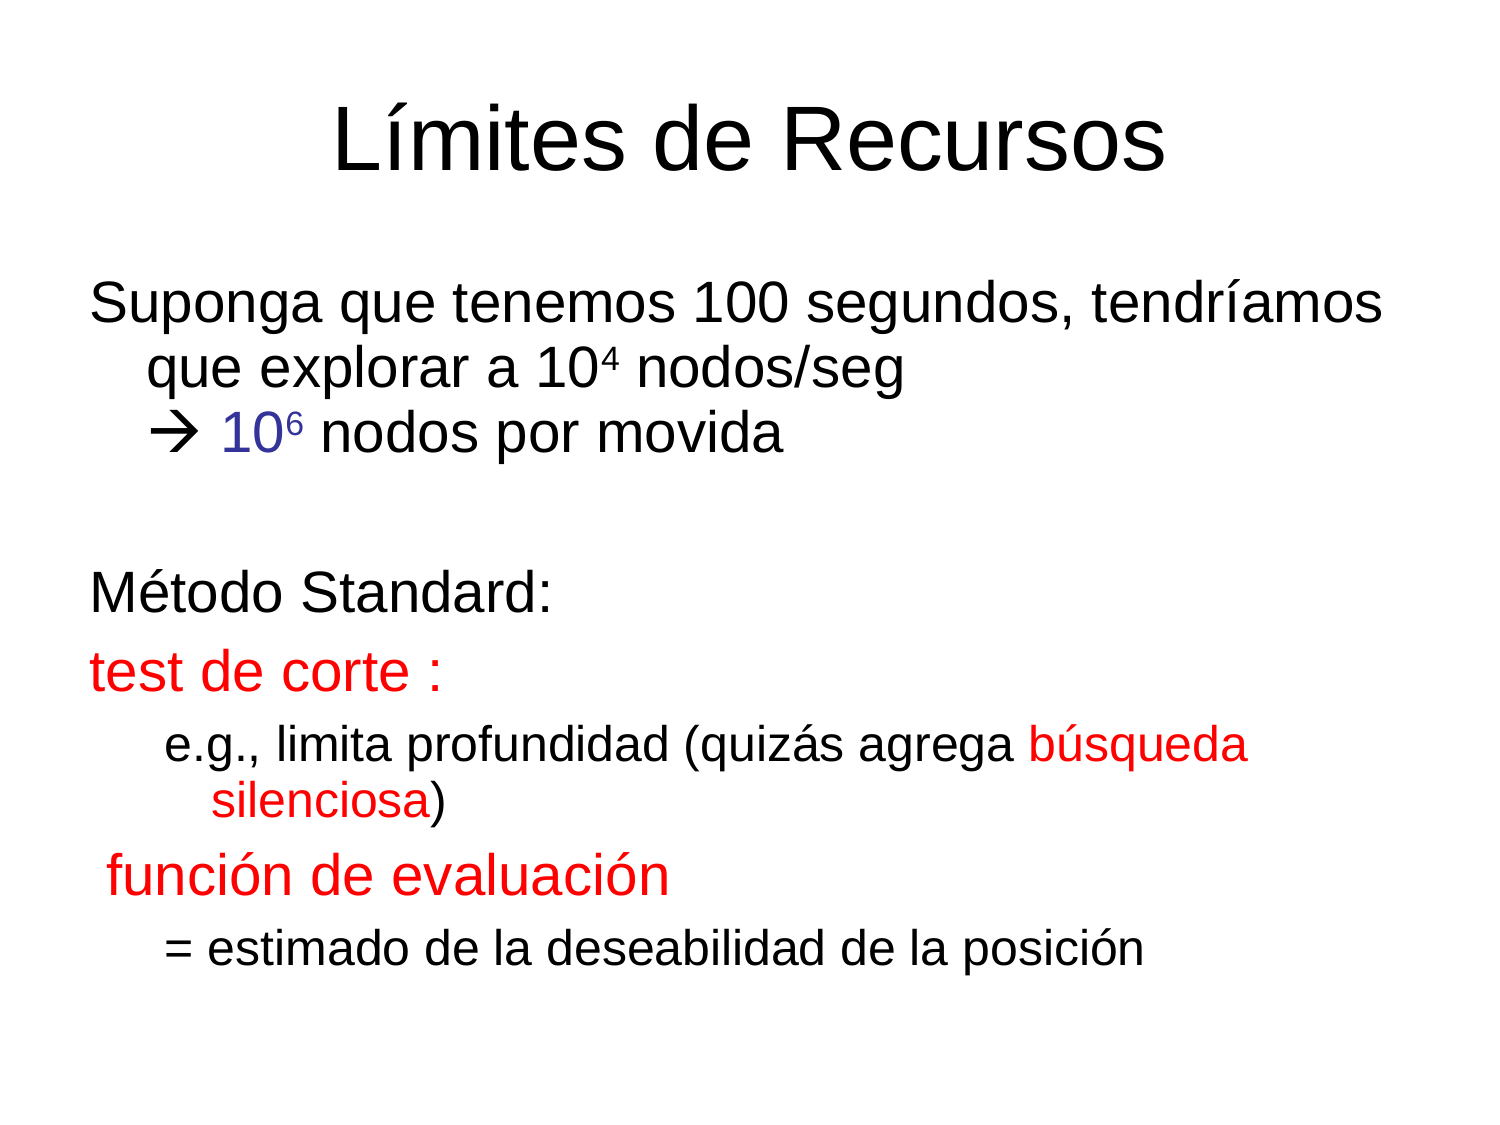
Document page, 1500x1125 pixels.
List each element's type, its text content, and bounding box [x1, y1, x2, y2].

list Suponga que tenemos 100 segundos, tendríamos que explorar a 104 nodos/seg  106 nodos por movida Método Standard: test de corte : e.g., limita profundidad (quizás agrega búsqueda silenciosa) función de evaluación = estimado de la deseabilidad de la posición [75, 262, 1426, 1010]
title Límites de Recursos [75, 45, 1426, 233]
